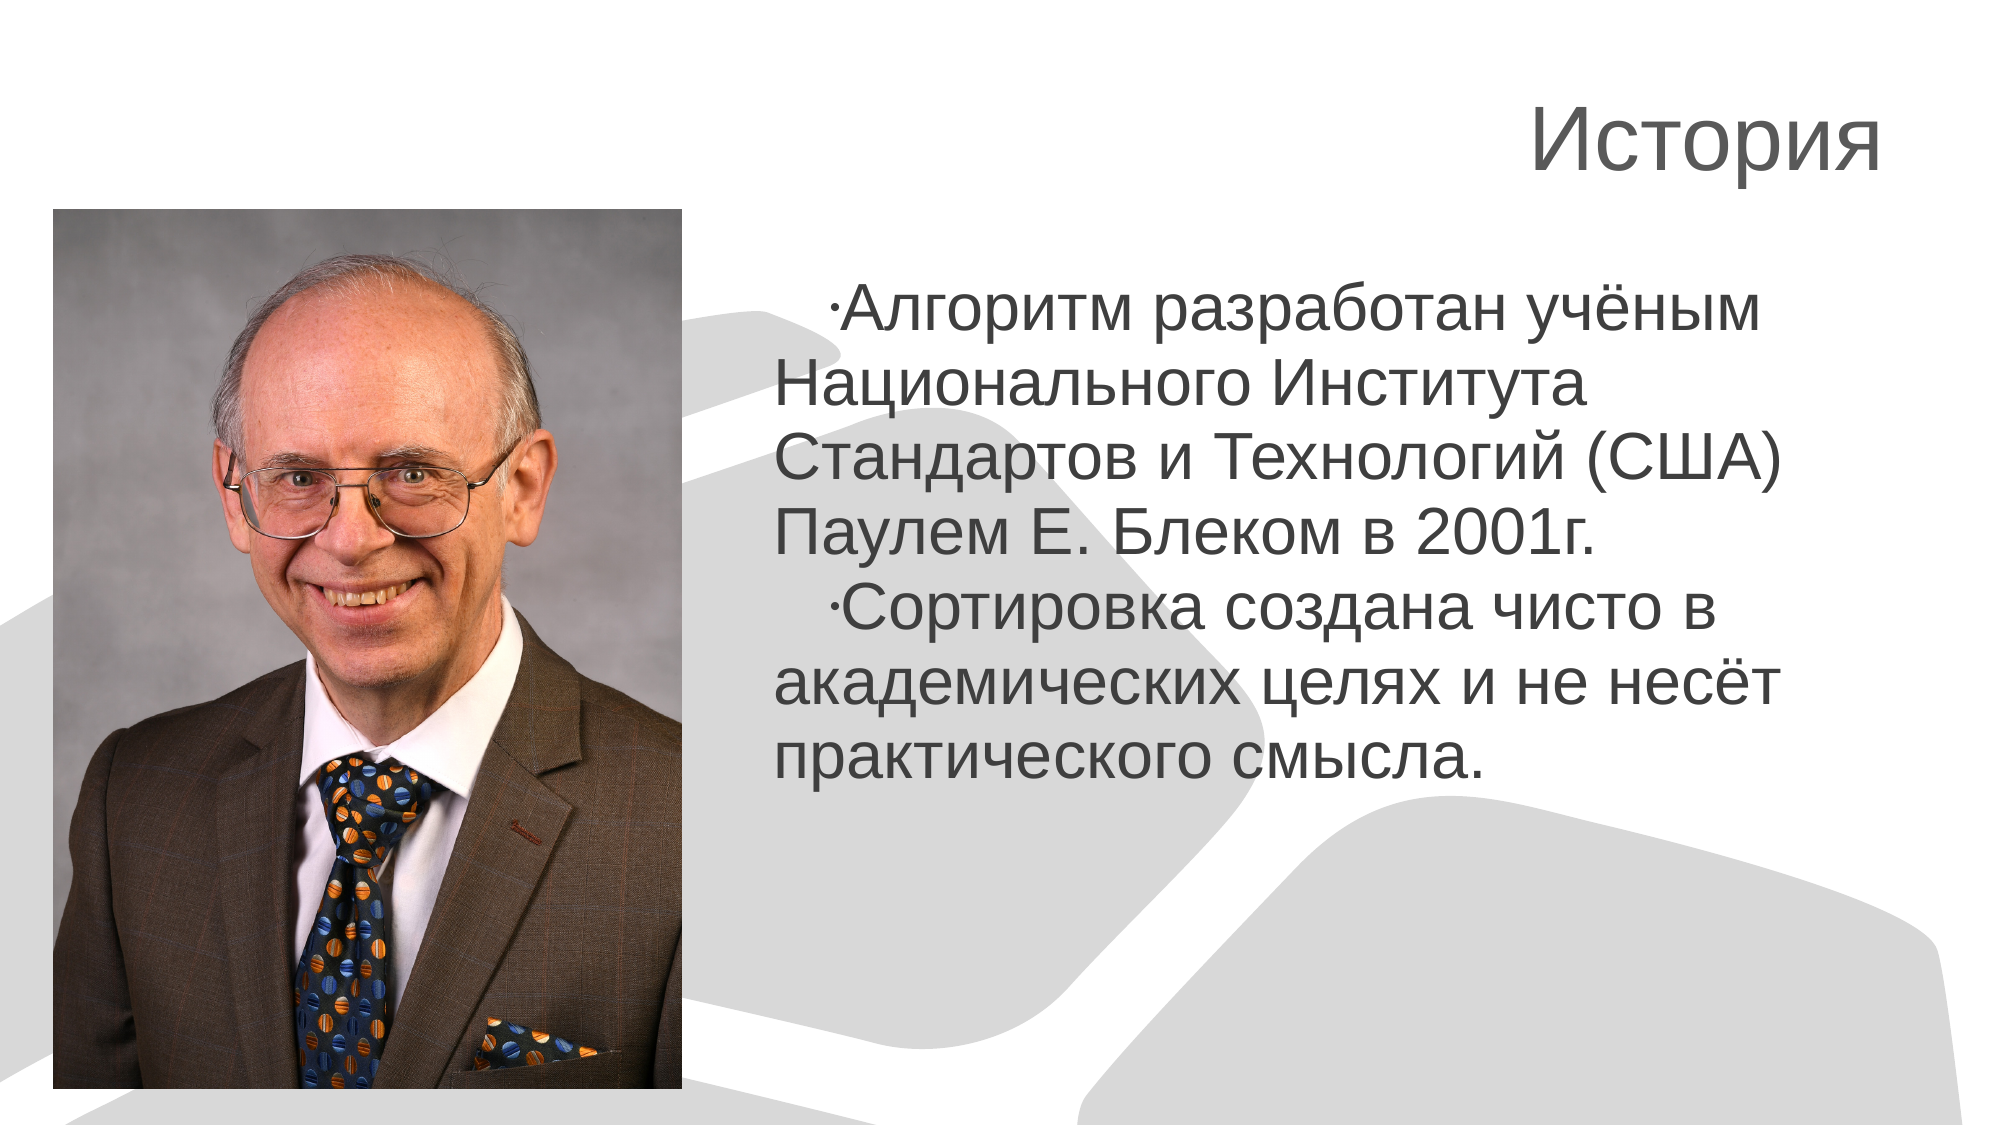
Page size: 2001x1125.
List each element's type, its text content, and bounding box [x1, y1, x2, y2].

list Алгоритм разработан учёным Национального Института Стандартов и Технологий (США) Паулем Е. Блеком в 2001г. Сортировка создана чисто в академических целях и не несёт практического смысла. [698, 262, 1901, 1005]
title История [99, 45, 1900, 233]
picture [53, 209, 682, 1089]
